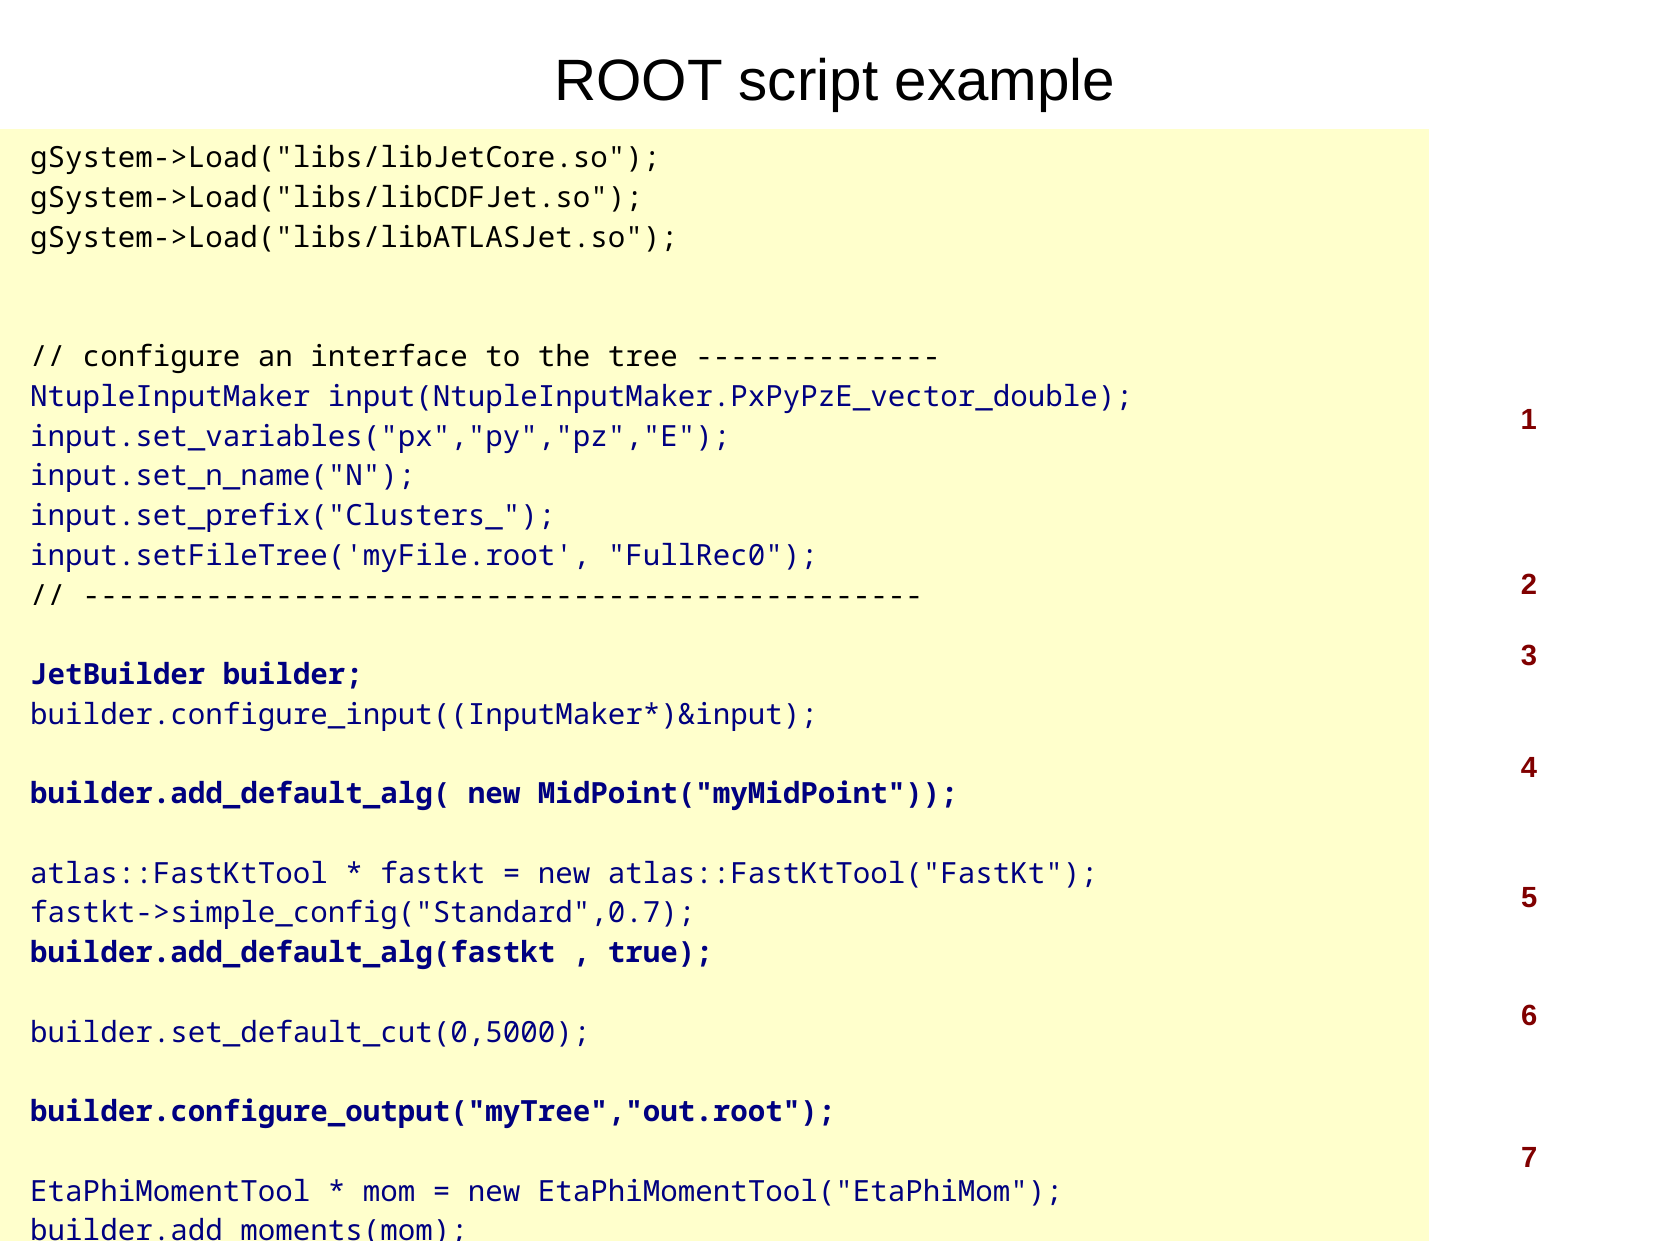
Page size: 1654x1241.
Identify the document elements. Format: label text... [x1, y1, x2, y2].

text_box 4 [1506, 743, 1553, 792]
text_box 3 [1506, 631, 1552, 680]
text_box 5 [1506, 873, 1553, 922]
text_box 6 [1506, 991, 1553, 1040]
text_box 2 [1506, 560, 1552, 609]
text_box 7 [1506, 1133, 1553, 1182]
text_box 1 [1505, 395, 1552, 443]
text_box ROOT script example [539, 40, 1131, 121]
text_box gSystem->Load("libs/libJetCore.so"); gSystem->Load("libs/libCDFJet.so"); gSystem->Load("libs/libATLASJet.so"); // configure an interface to the tree -------------- NtupleInputMaker input(NtupleInputMaker.PxPyPzE_vector_double); input.set_variables("px","py","pz","E"); input.set_n_name("N"); input.set_prefix("Clusters_"); input.setFileTree('myFile.root', "FullRec0"); // ------------------------------------------------ JetBuilder builder; builder.configure_input((InputMaker*)&input); builder.add_default_alg( new MidPoint("myMidPoint")); atlas::FastKtTool * fastkt = new atlas::FastKtTool("FastKt"); fastkt->simple_config("Standard",0.7); builder.add_default_alg(fastkt , true); builder.set_default_cut(0,5000); builder.configure_output("myTree","out.root"); EtaPhiMomentTool * mom = new EtaPhiMomentTool("EtaPhiMom"); builder.add_moments(mom); builder.do_time_measure(); // ------------------------------------------------ builder.silent_mode(); builder.process_events(300); [0, 129, 1429, 1240]
